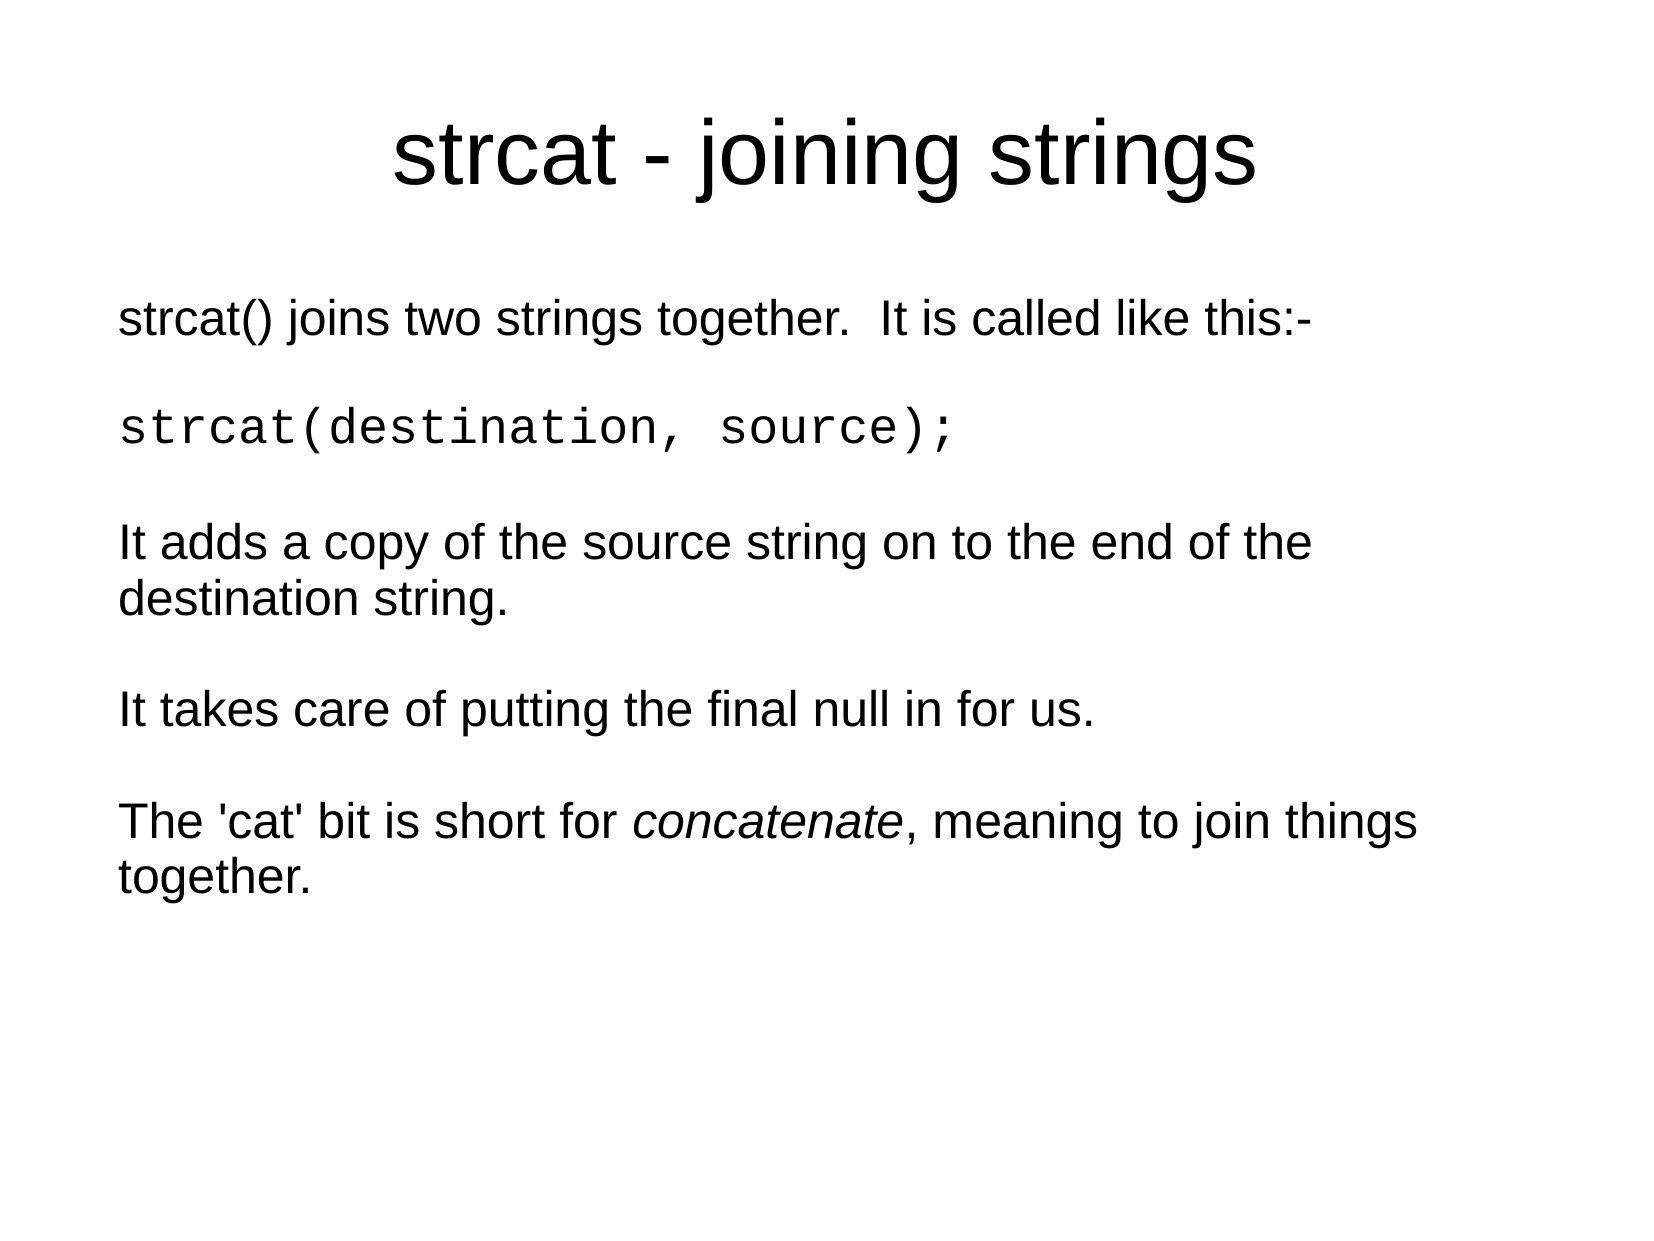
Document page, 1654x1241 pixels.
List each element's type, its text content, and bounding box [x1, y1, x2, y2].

title strcat - joining strings [82, 49, 1571, 257]
subtitle strcat() joins two strings together. It is called like this:- strcat(destination, source); It adds a copy of the source string on to the end of the destination string. It takes care of putting the final null in for us. The 'cat' bit is short for concatenate, meaning to join things together. [118, 290, 1538, 1158]
